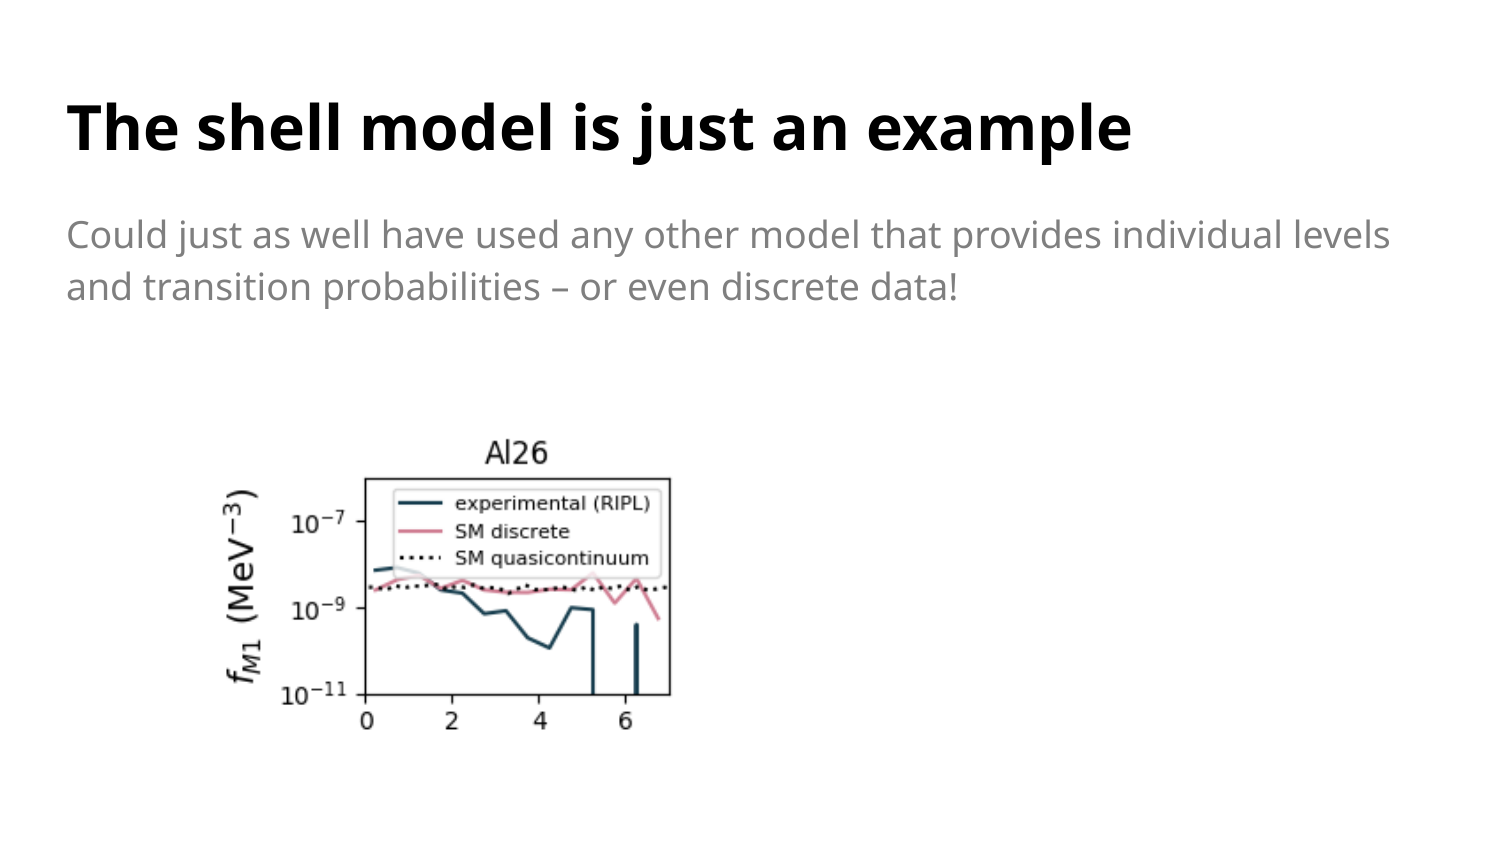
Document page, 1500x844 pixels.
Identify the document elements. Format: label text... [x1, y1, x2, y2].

list Could just as well have used any other model that provides individual levels and transition probabilities – or even discrete data! [51, 189, 1449, 750]
title The shell model is just an example [51, 72, 1449, 176]
picture [126, 351, 694, 738]
